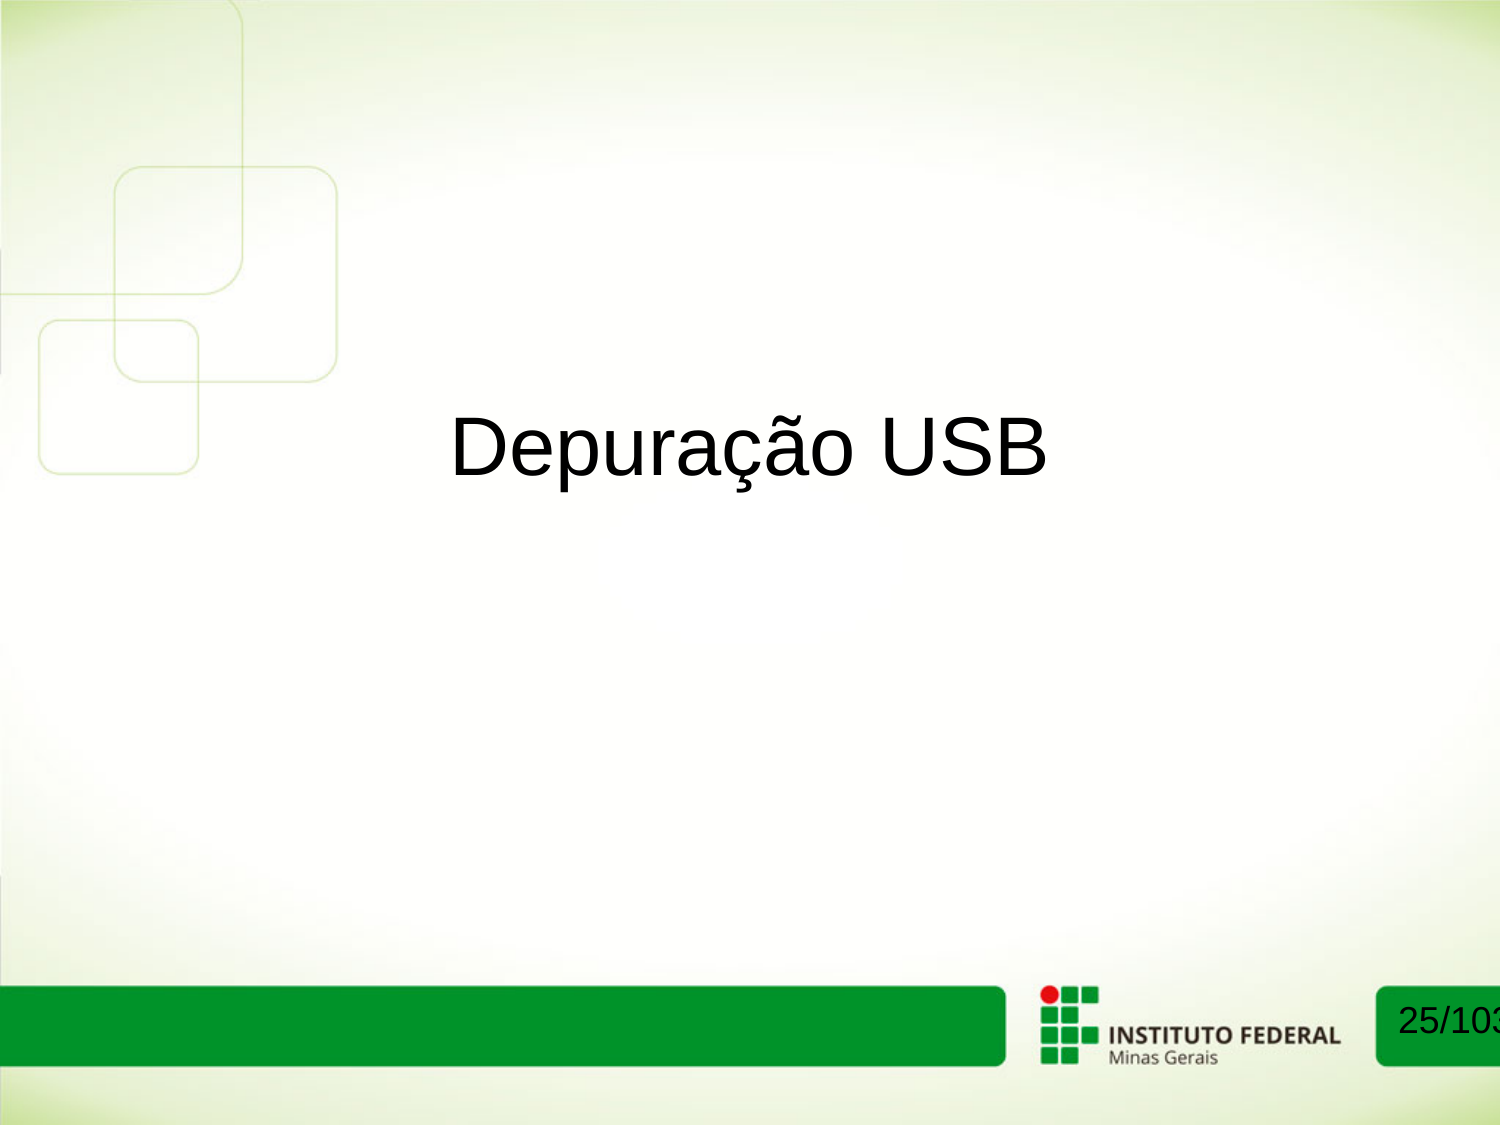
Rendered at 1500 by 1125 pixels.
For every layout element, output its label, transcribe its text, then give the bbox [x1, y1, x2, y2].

picture [0, 0, 1500, 348]
text_box Depuração USB [0, 348, 1500, 537]
picture [0, 537, 1500, 1125]
